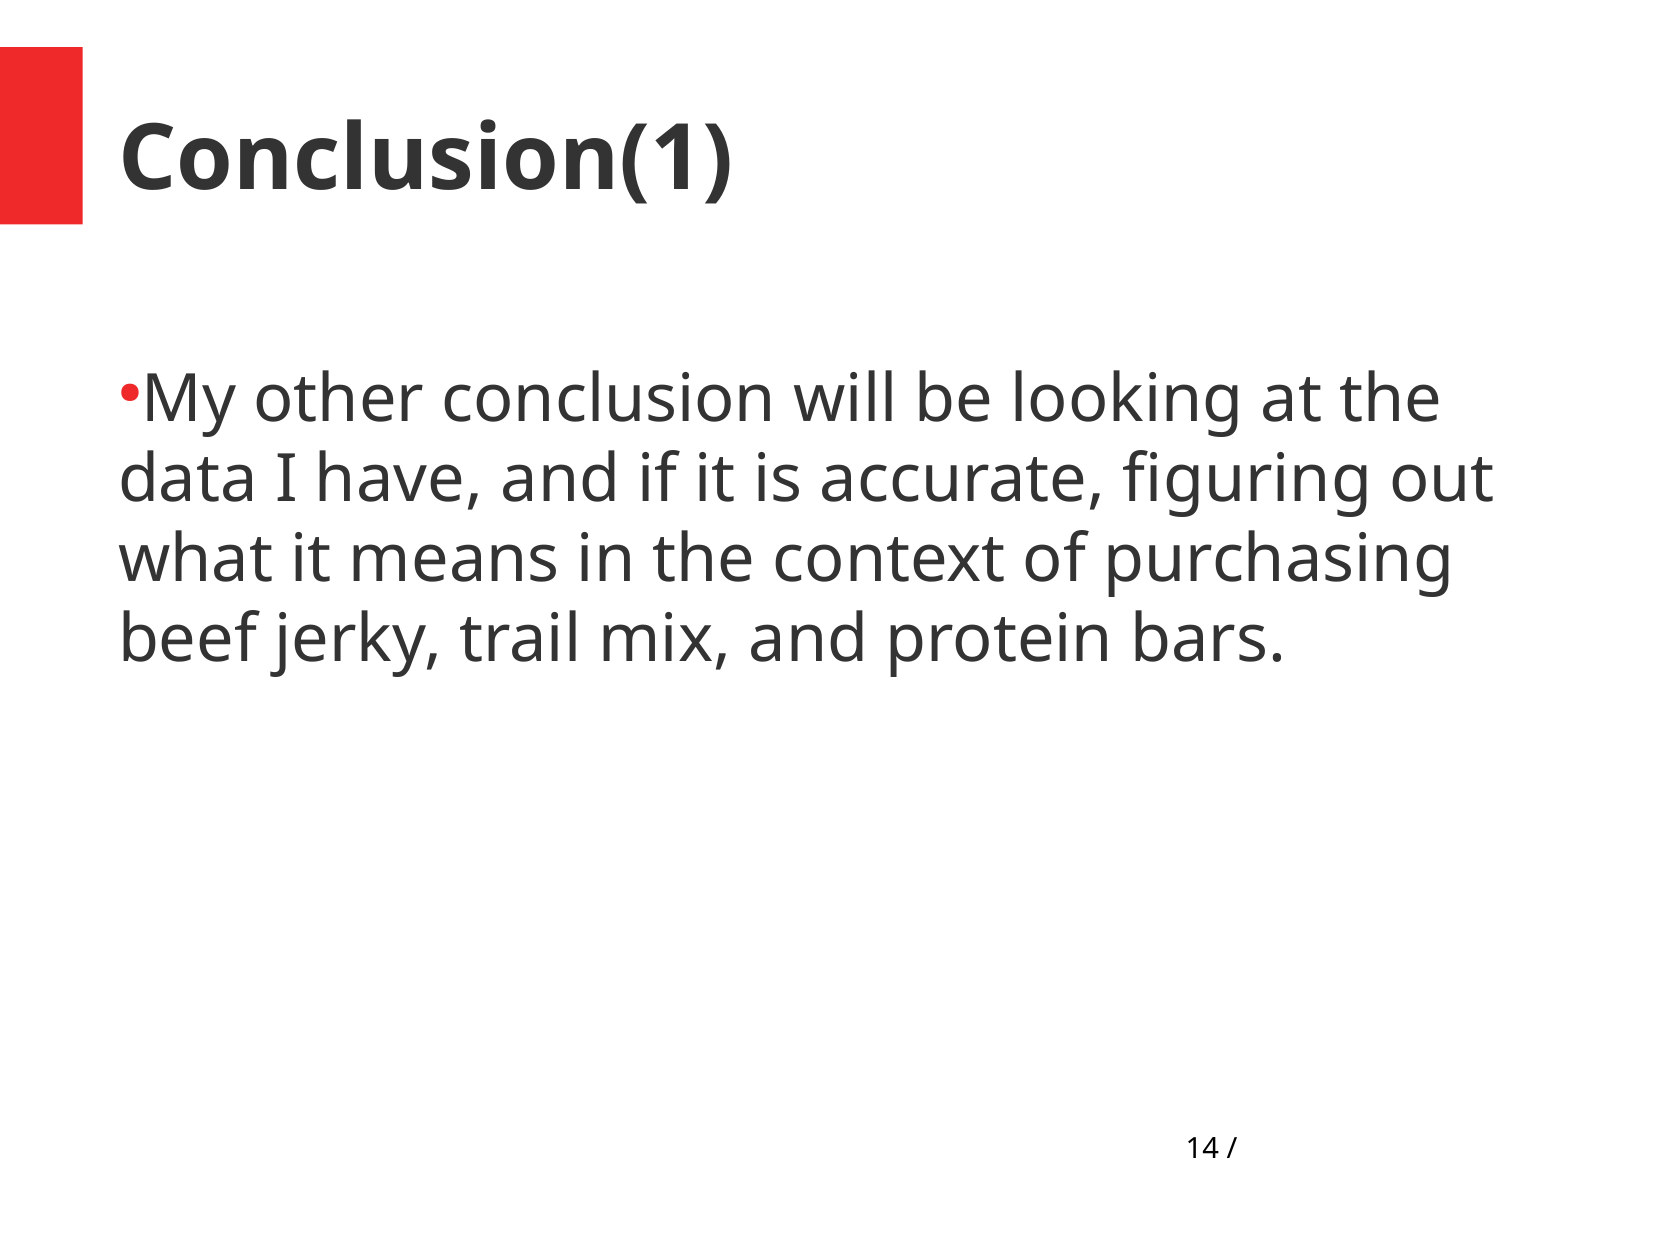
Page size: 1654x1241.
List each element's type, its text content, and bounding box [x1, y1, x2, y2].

title Conclusion(1) [118, 49, 1571, 257]
list My other conclusion will be looking at the data I have, and if it is accurate, figuring out what it means in the context of purchasing beef jerky, trail mix, and protein bars. [118, 354, 1536, 1074]
text_box / [1185, 1129, 1571, 1216]
